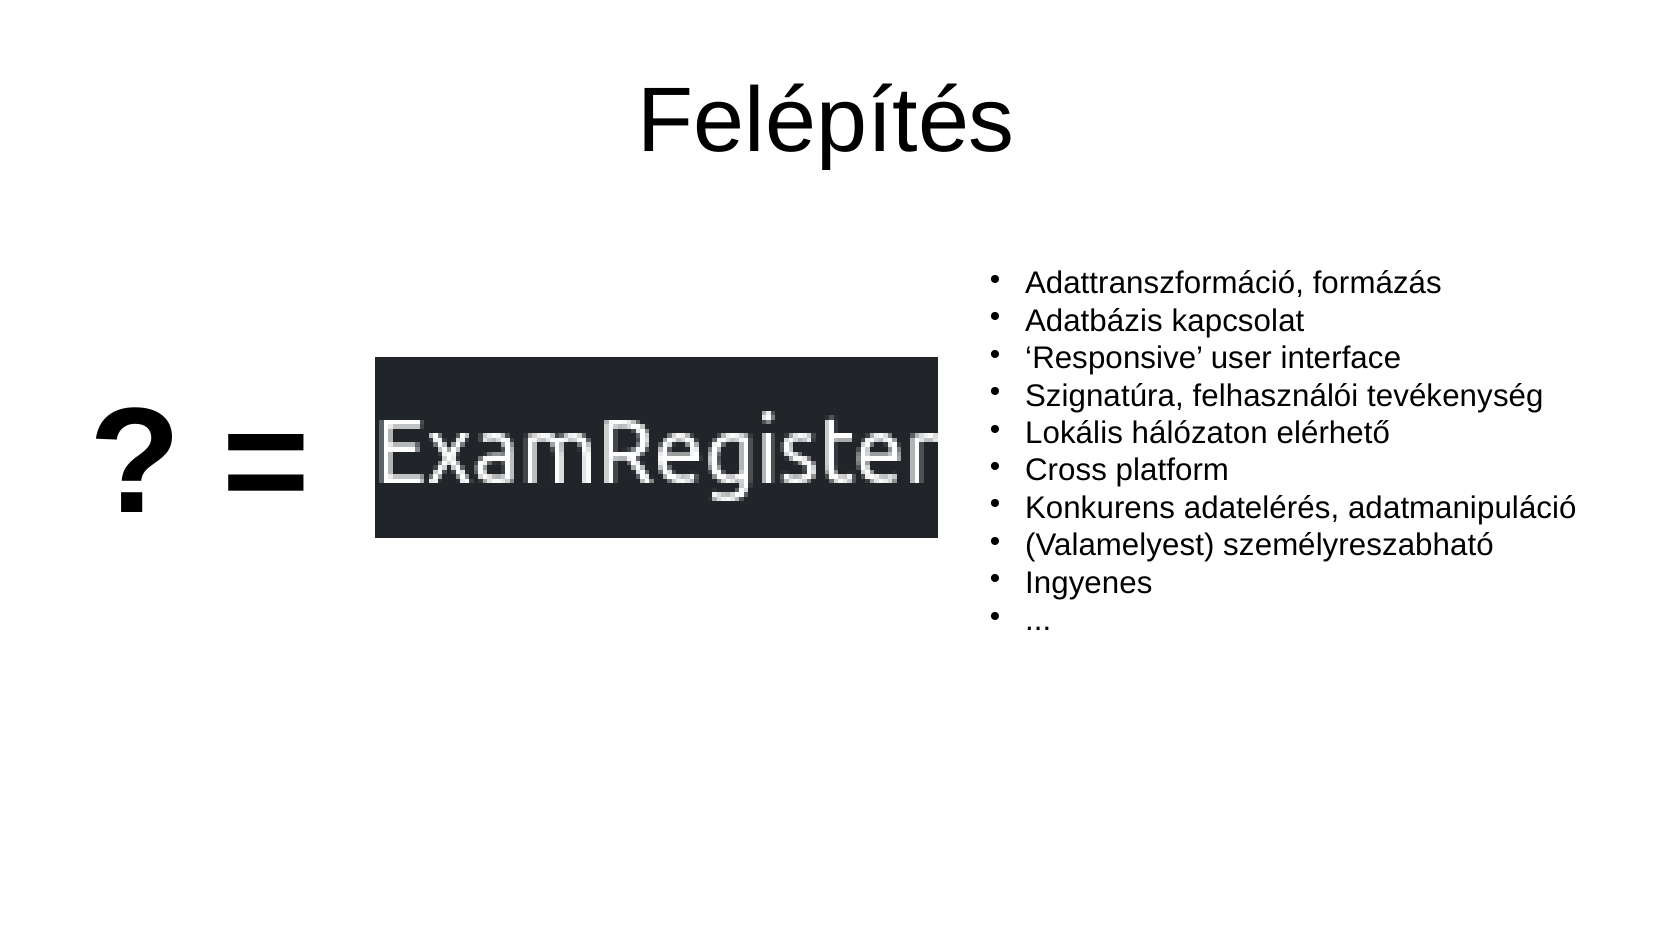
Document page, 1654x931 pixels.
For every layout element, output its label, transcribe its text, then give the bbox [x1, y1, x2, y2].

picture [375, 357, 938, 538]
title Felépítés [82, 37, 1571, 193]
text_box Adattranszformáció, formázás Adatbázis kapcsolat ‘Responsive’ user interface Szignatúra, felhasználói tevékenység Lokális hálózaton elérhető Cross platform Konkurens adatelérés, adatmanipuláció (Valamelyest) személyreszabható Ingyenes ... [975, 255, 1654, 659]
text_box ? = [74, 355, 413, 538]
